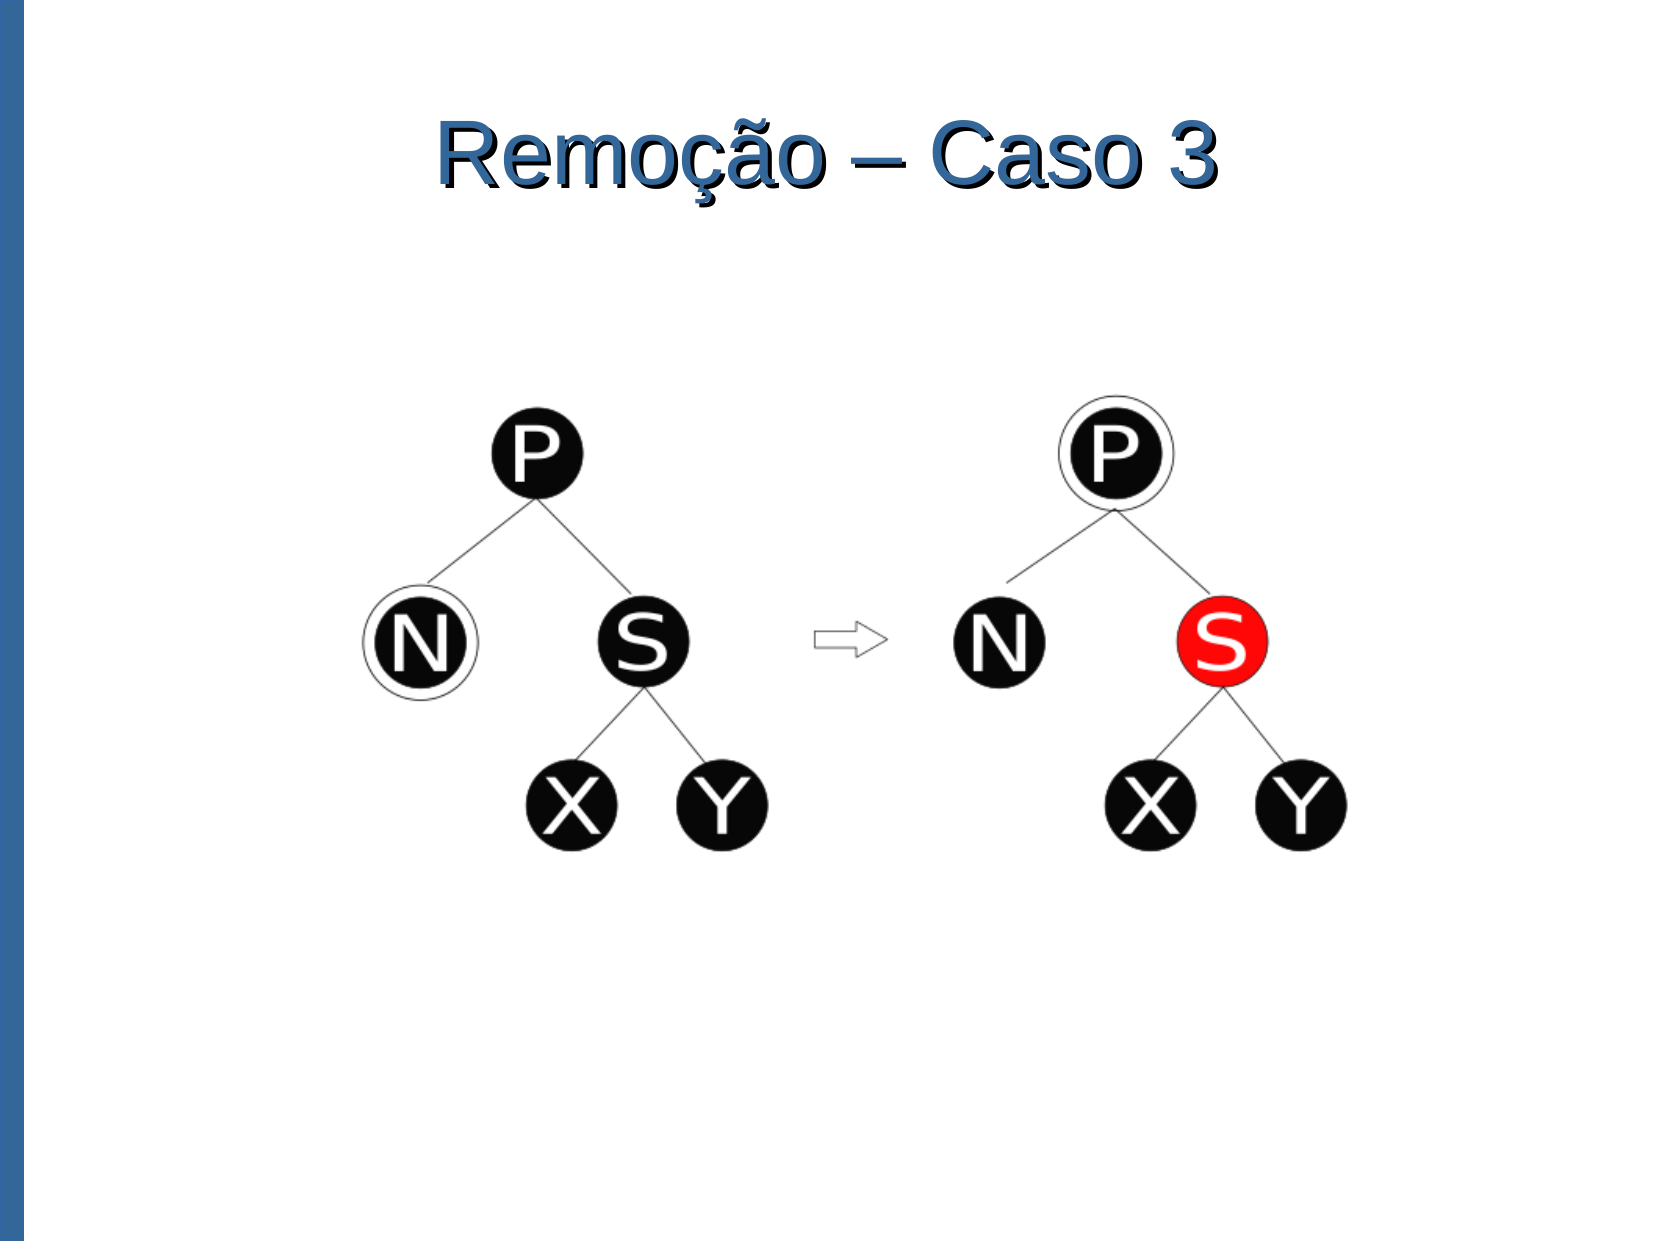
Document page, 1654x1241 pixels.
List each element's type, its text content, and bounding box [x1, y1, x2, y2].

title Remoção – Caso 3 [82, 49, 1571, 257]
picture [334, 349, 1376, 947]
